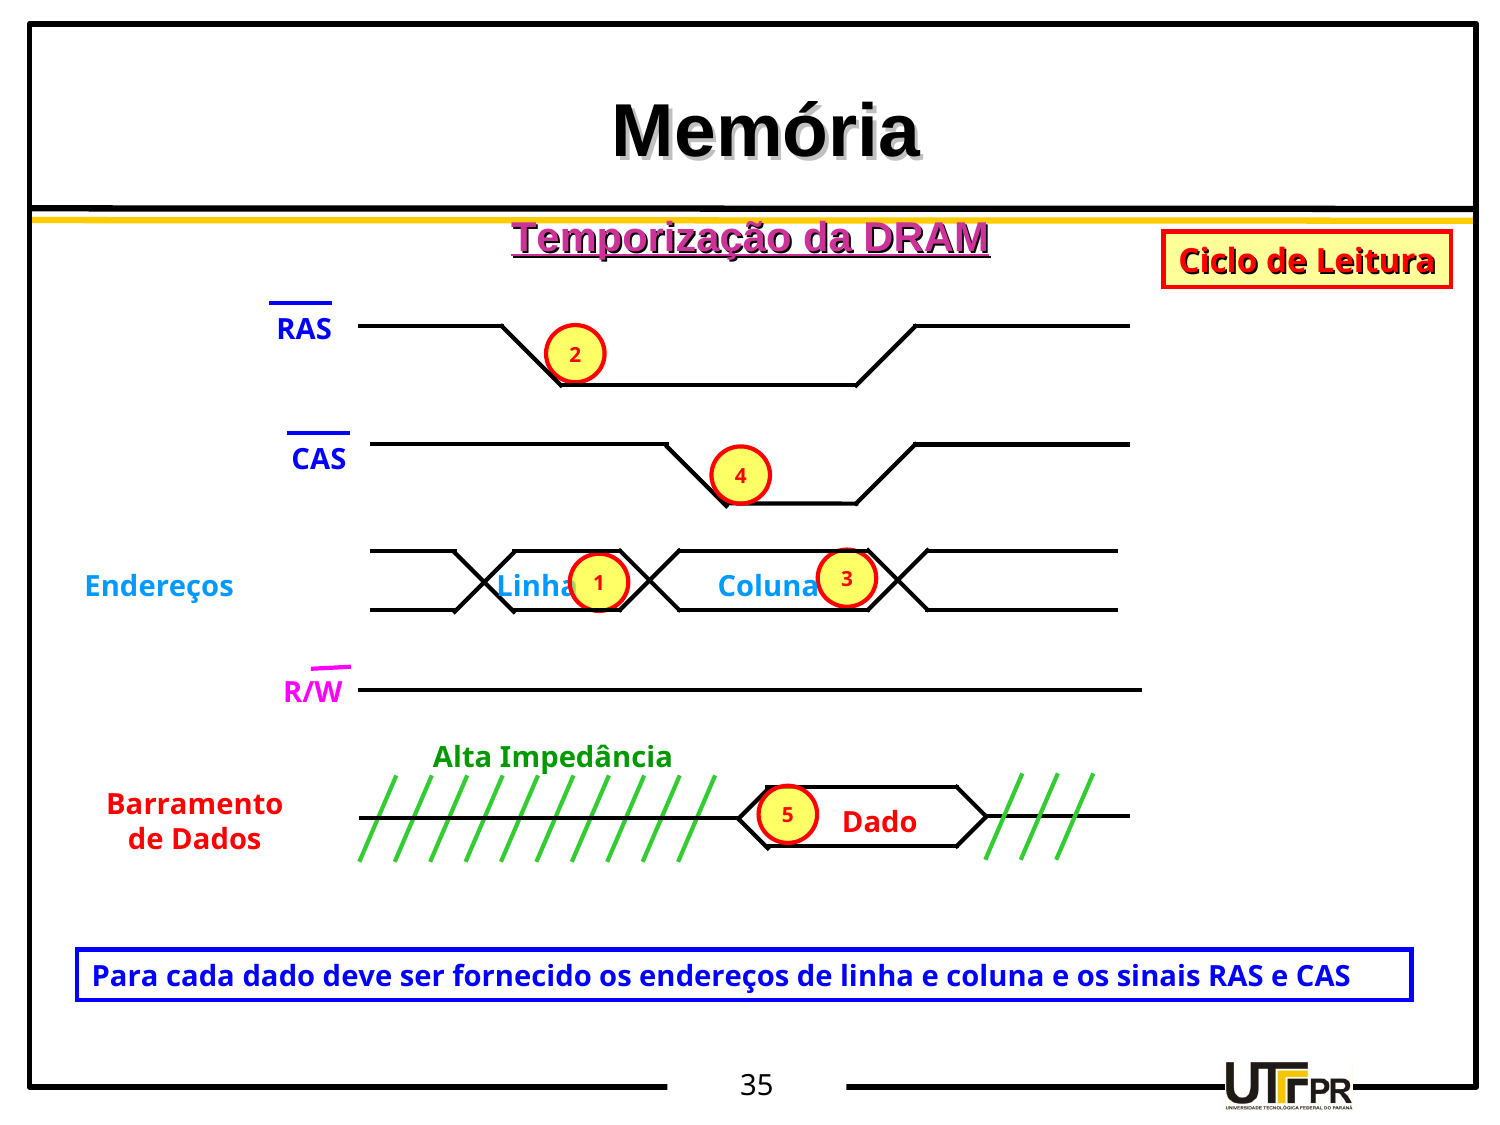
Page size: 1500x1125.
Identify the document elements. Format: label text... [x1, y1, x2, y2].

text_box 1 [569, 553, 629, 608]
text_box Endereços [41, 559, 278, 610]
text_box Linha [481, 559, 584, 610]
text_box R/W [253, 666, 373, 717]
text_box Barramento de Dados [76, 777, 313, 863]
list Temporização da DRAM [72, 208, 1428, 978]
text_box 5 [758, 785, 818, 843]
text_box Alta Impedância [418, 730, 689, 781]
text_box 4 [711, 446, 771, 504]
text_box Coluna [702, 559, 835, 608]
picture [1225, 1062, 1353, 1110]
text_box CAS [259, 432, 379, 484]
text_box Dado [827, 796, 933, 844]
text_box RAS [248, 302, 361, 353]
text_box 3 [825, 553, 877, 607]
text_box Ciclo de Leitura [1163, 231, 1451, 287]
text_box Para cada dado deve ser fornecido os endereços de linha e coluna e os sinais RAS e CAS [76, 949, 1412, 1000]
text_box Memória [29, 29, 1477, 207]
text_box 2 [546, 325, 605, 383]
